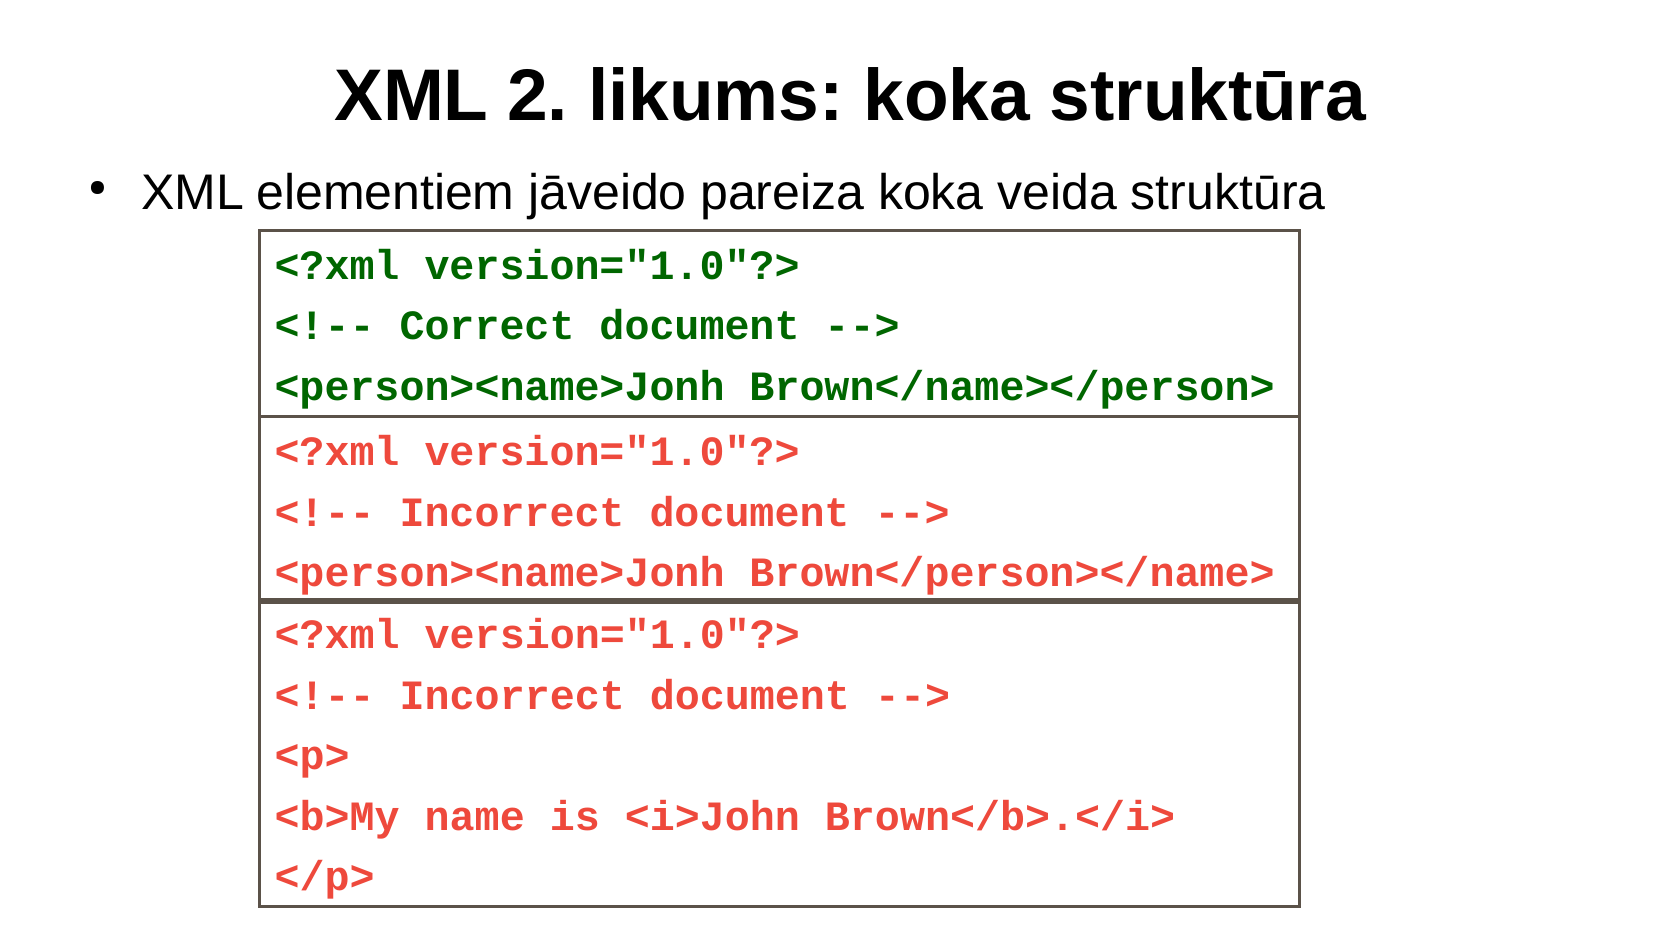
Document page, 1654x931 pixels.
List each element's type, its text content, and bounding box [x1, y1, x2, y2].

text_box <?xml version="1.0"?> <!-- Incorrect document --> <p> <b>My name is <i>John Brown</b>.</i> </p> [259, 599, 1300, 907]
list XML elementiem jāveido pareiza koka veida struktūra [70, 159, 1559, 306]
text_box <?xml version="1.0"?> <!-- Correct document --> <person><name>Jonh Brown</name></person> [259, 230, 1300, 417]
title XML 2. likums: koka struktūra [106, 40, 1595, 150]
text_box <?xml version="1.0"?> <!-- Incorrect document --> <person><name>Jonh Brown</person></name> [259, 417, 1300, 599]
